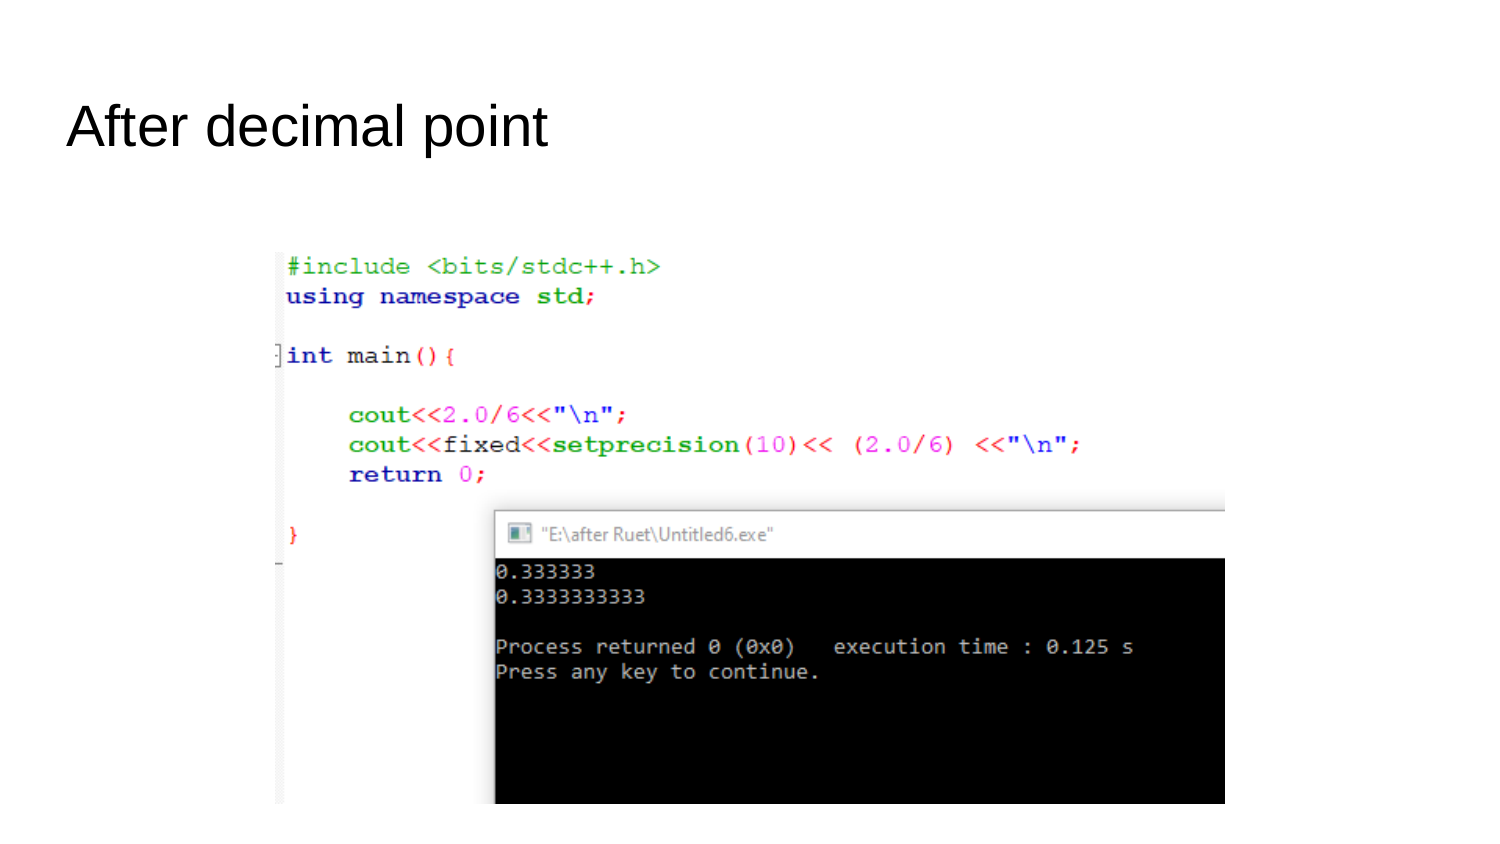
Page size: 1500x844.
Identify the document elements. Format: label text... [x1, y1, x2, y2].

title After decimal point [51, 72, 1449, 167]
picture [275, 252, 1225, 805]
